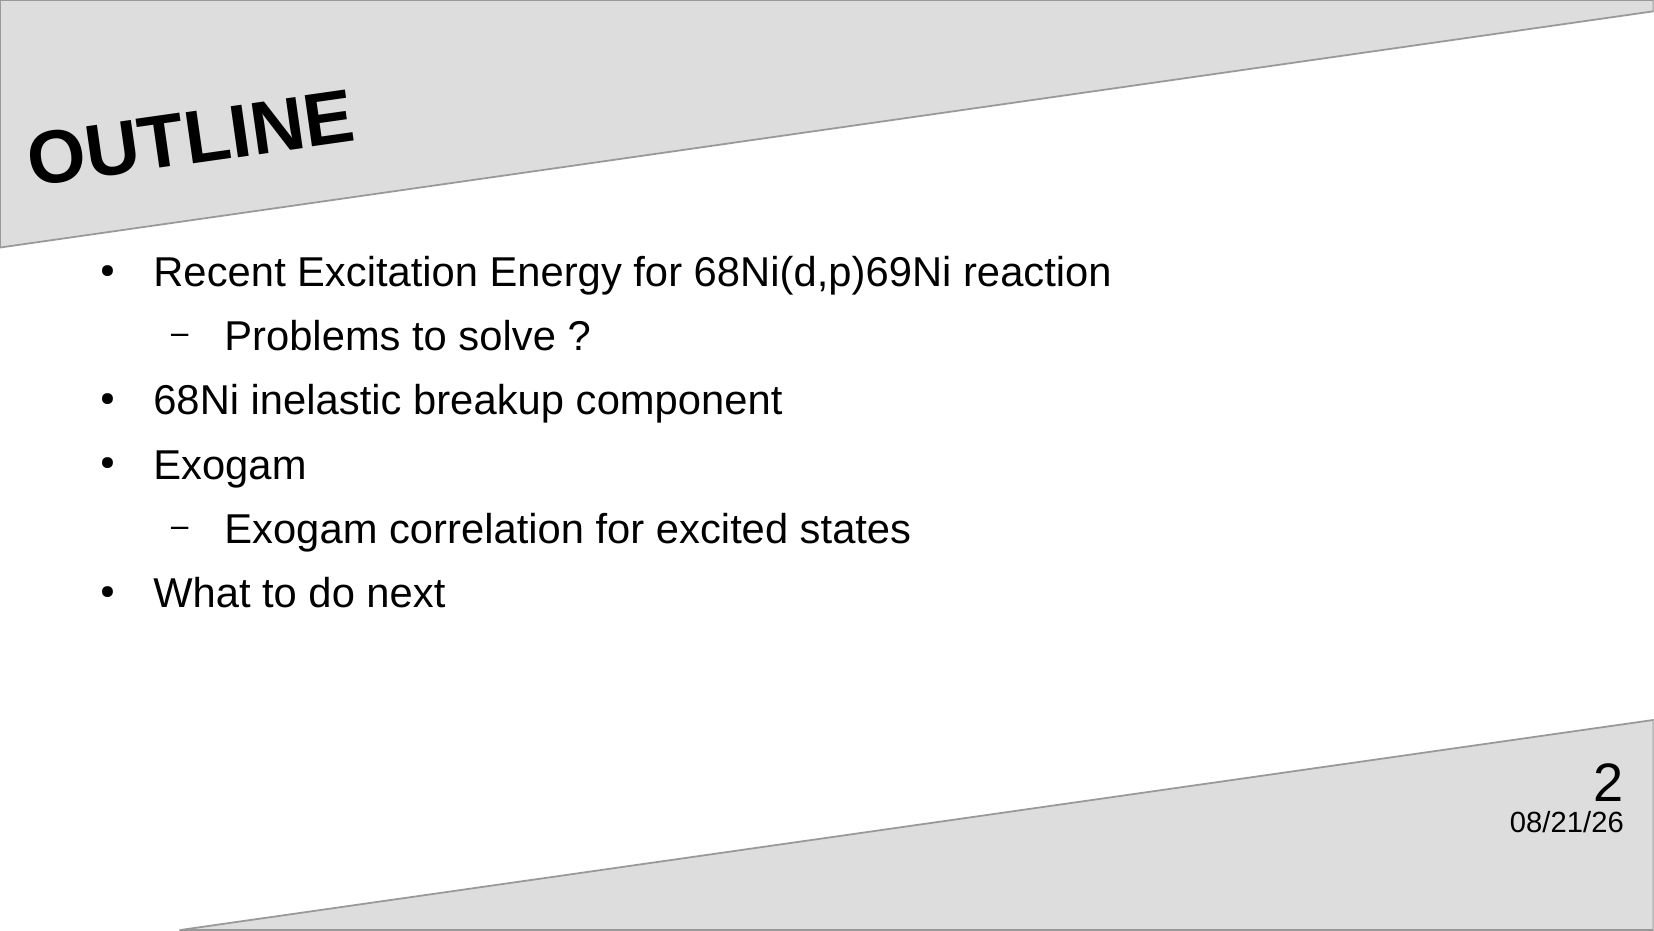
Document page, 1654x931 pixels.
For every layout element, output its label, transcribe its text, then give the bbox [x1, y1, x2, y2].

list Recent Excitation Energy for 68Ni(d,p)69Ni reaction Problems to solve ? 68Ni inelastic breakup component Exogam Exogam correlation for excited states What to do next [82, 248, 1538, 789]
title OUTLINE [16, 0, 1501, 239]
